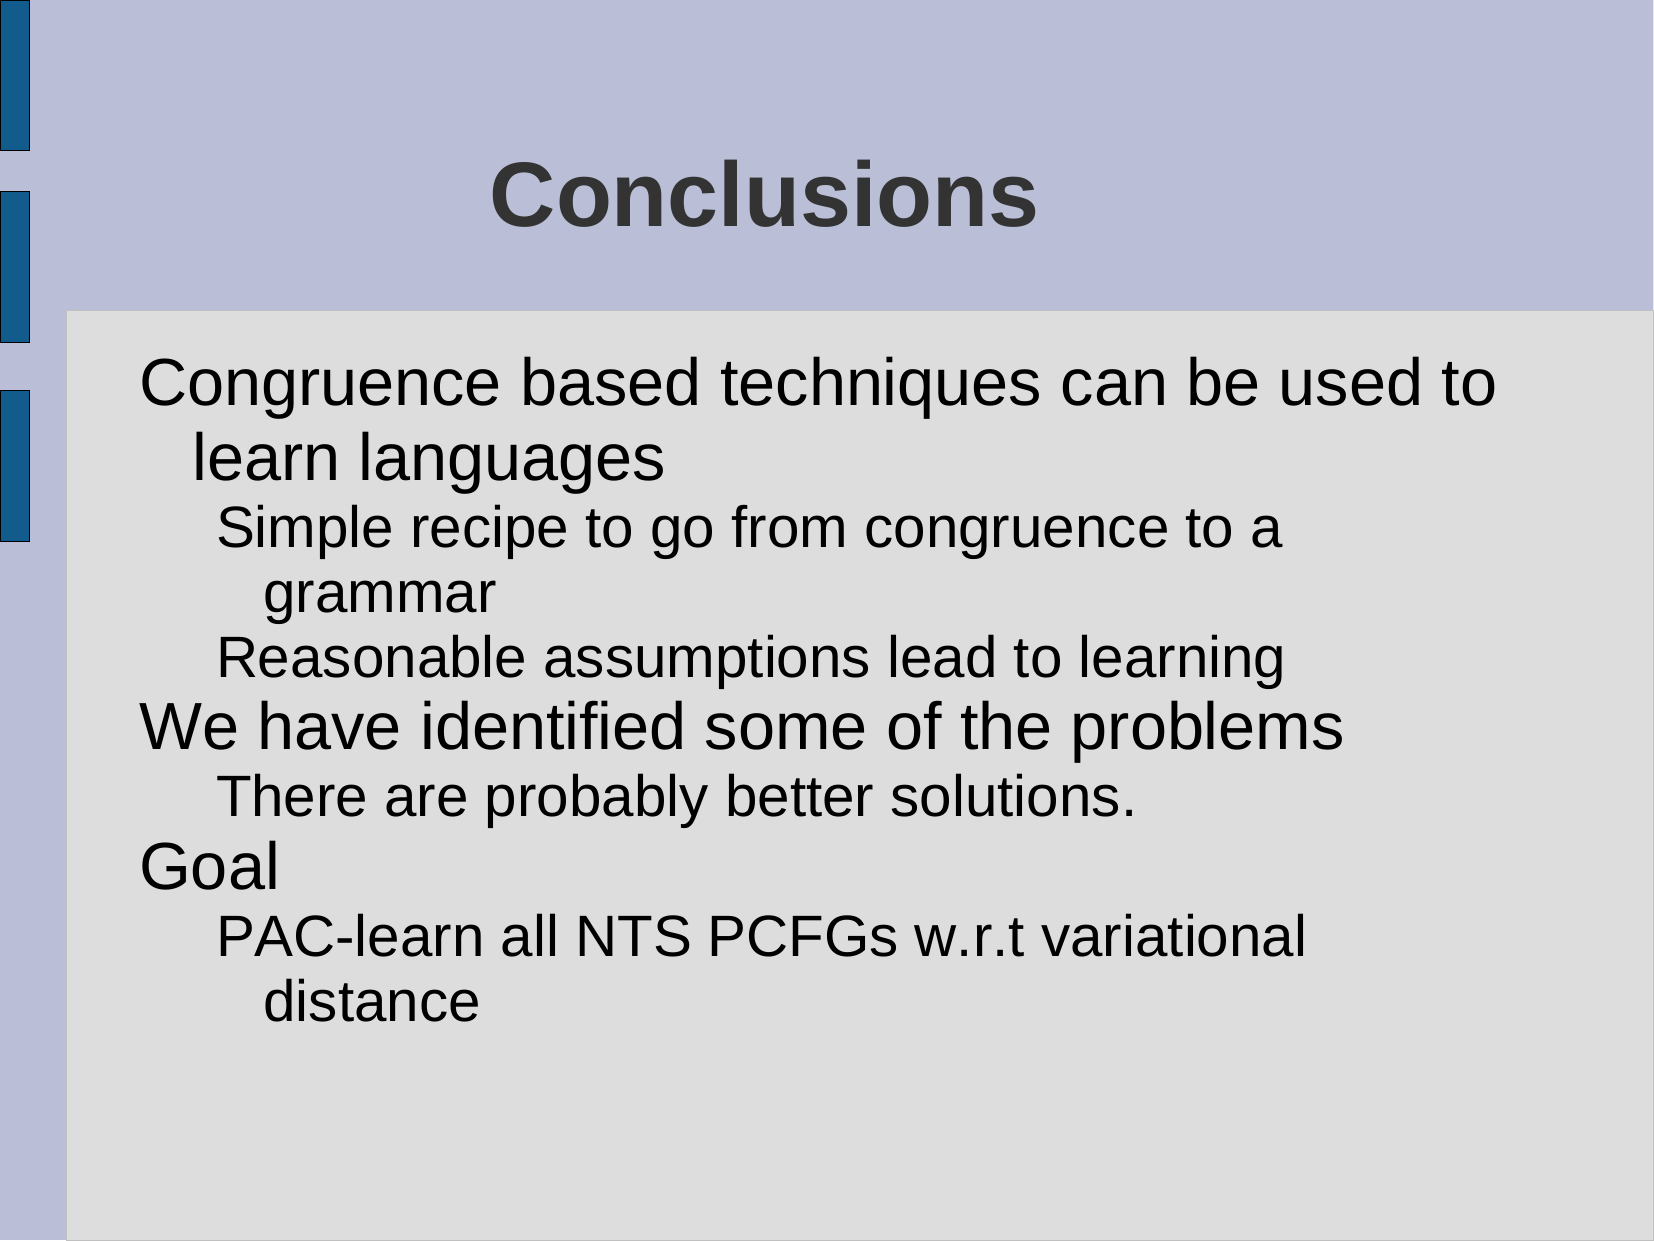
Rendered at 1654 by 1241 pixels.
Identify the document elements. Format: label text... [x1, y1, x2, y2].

title Conclusions [121, 91, 1534, 299]
list Congruence based techniques can be used to learn languages Simple recipe to go from congruence to a grammar Reasonable assumptions lead to learning We have identified some of the problems There are probably better solutions. Goal PAC-learn all NTS PCFGs w.r.t variational distance [121, 344, 1534, 1127]
